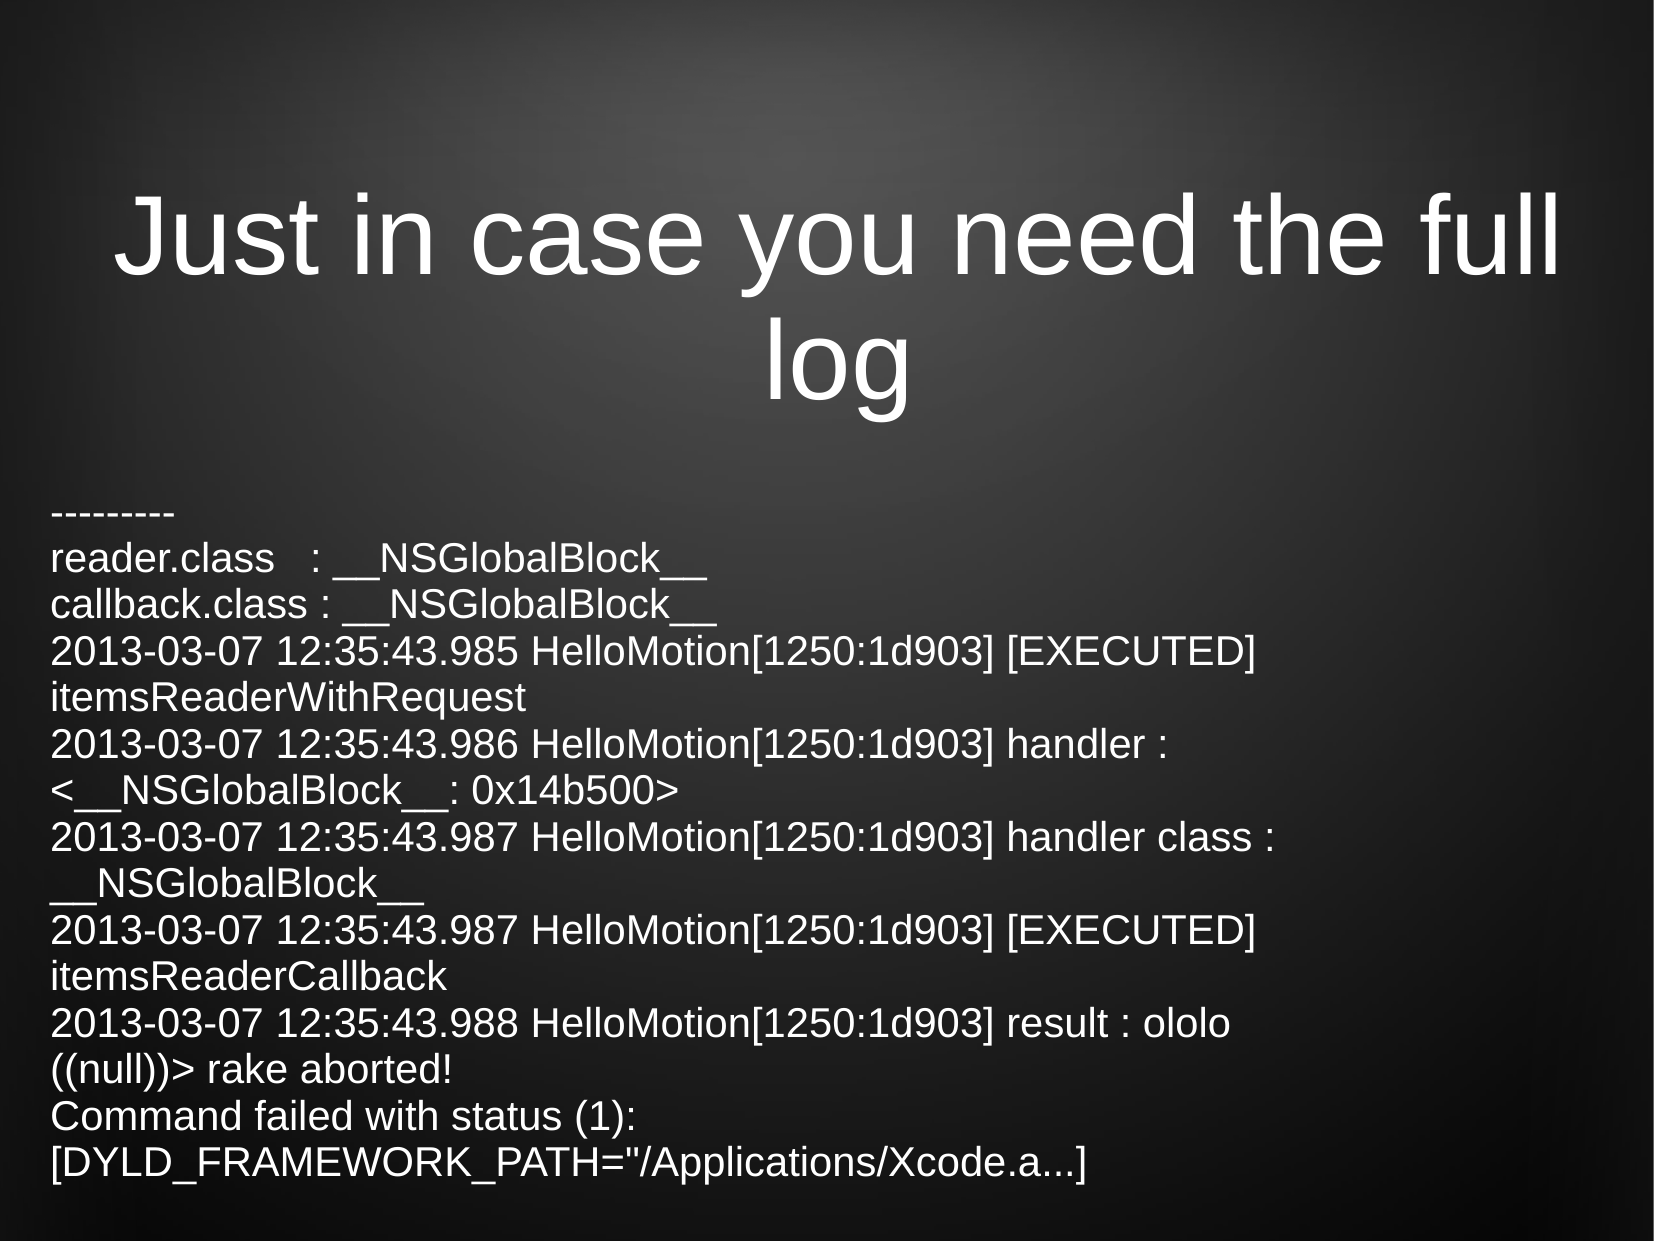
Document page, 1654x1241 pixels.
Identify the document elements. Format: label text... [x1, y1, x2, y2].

text_box Just in case you need the full log [59, 165, 1619, 432]
picture [0, 0, 1654, 1241]
text_box --------- reader.class : __NSGlobalBlock__ callback.class : __NSGlobalBlock__ 2013-03-07 12:35:43.985 HelloMotion[1250:1d903] [EXECUTED] itemsReaderWithRequest 2013-03-07 12:35:43.986 HelloMotion[1250:1d903] handler : <__NSGlobalBlock__: 0x14b500> 2013-03-07 12:35:43.987 HelloMotion[1250:1d903] handler class : __NSGlobalBlock__ 2013-03-07 12:35:43.987 HelloMotion[1250:1d903] [EXECUTED] itemsReaderCallback 2013-03-07 12:35:43.988 HelloMotion[1250:1d903] result : ololo ((null))> rake aborted! Command failed with status (1): [DYLD_FRAMEWORK_PATH="/Applications/Xcode.a...] [35, 480, 1590, 1193]
